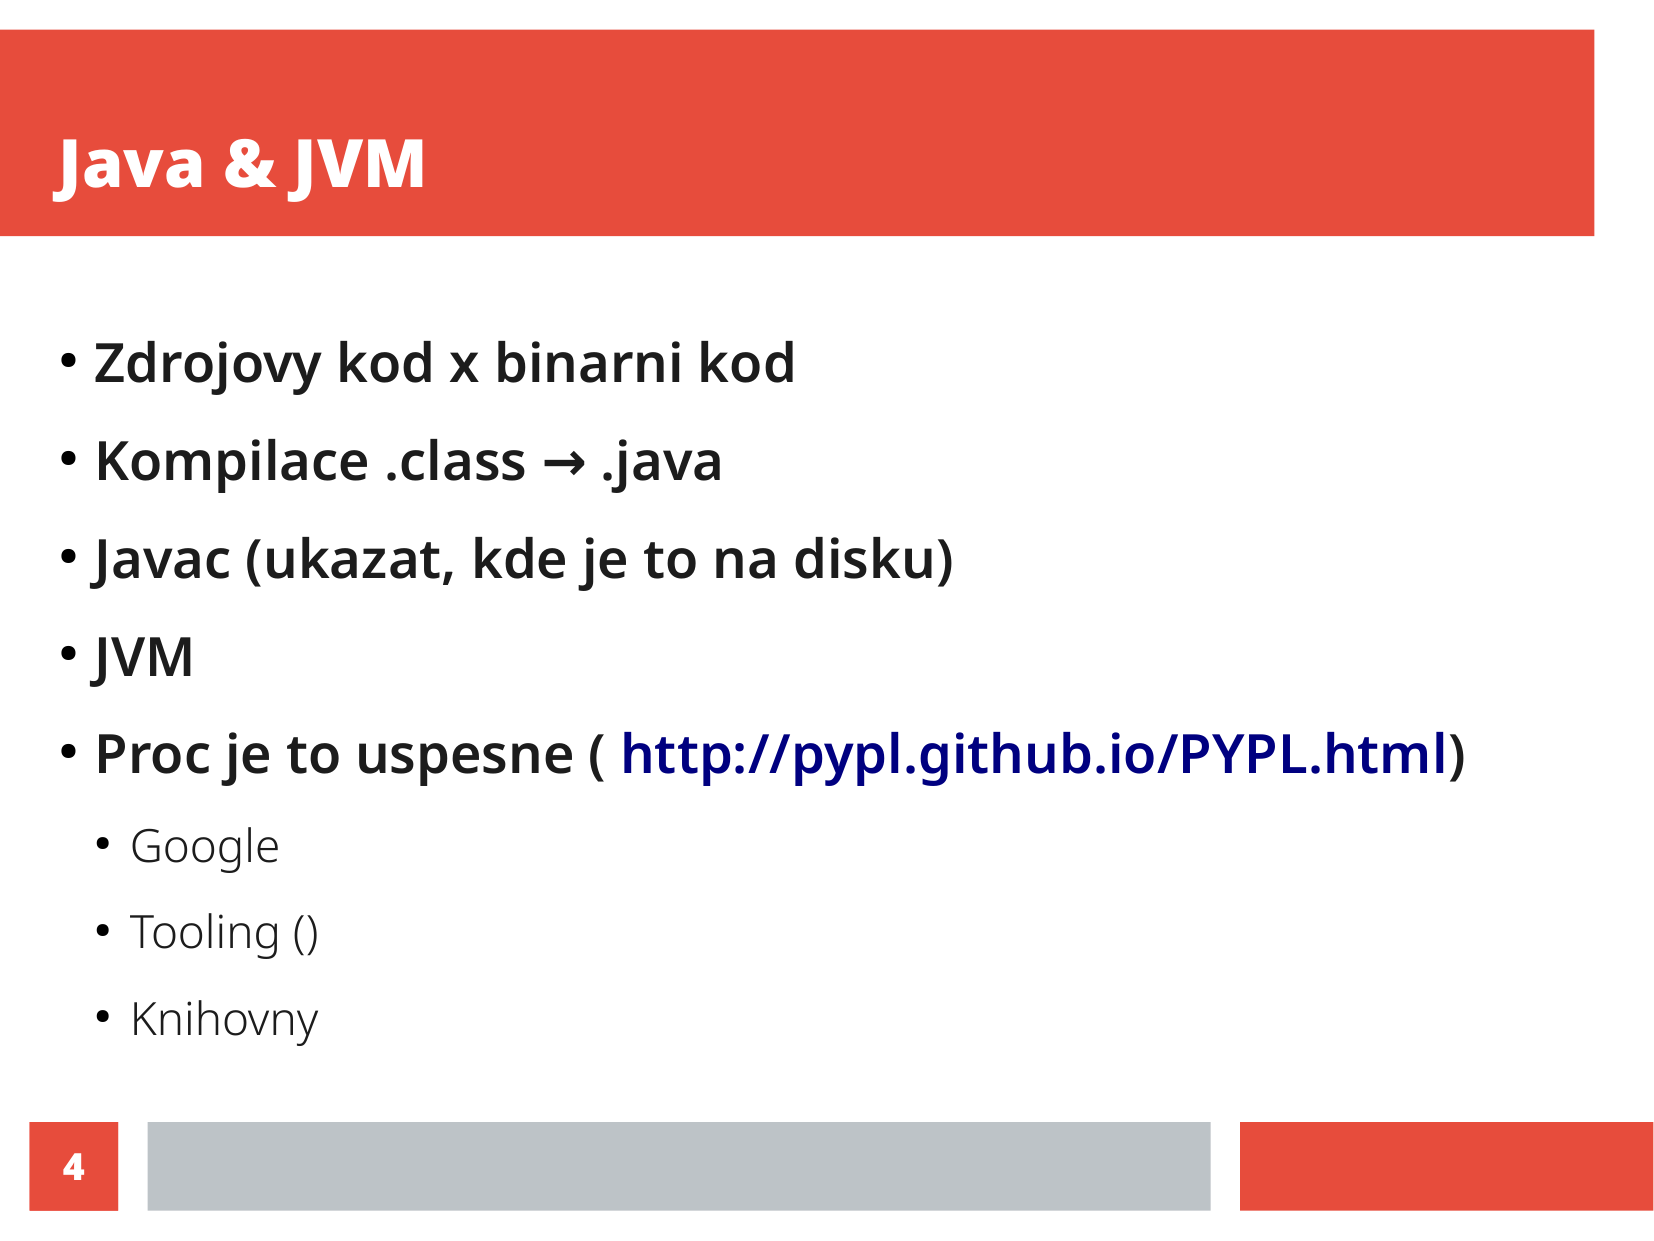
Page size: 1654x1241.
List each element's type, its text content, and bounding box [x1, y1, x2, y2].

list Zdrojovy kod x binarni kod Kompilace .class → .java Javac (ukazat, kde je to na disku) JVM Proc je to uspesne ( http://pypl.github.io/PYPL.html) Google Tooling () Knihovny [59, 324, 1565, 1093]
title Java & JVM [59, 59, 1595, 207]
